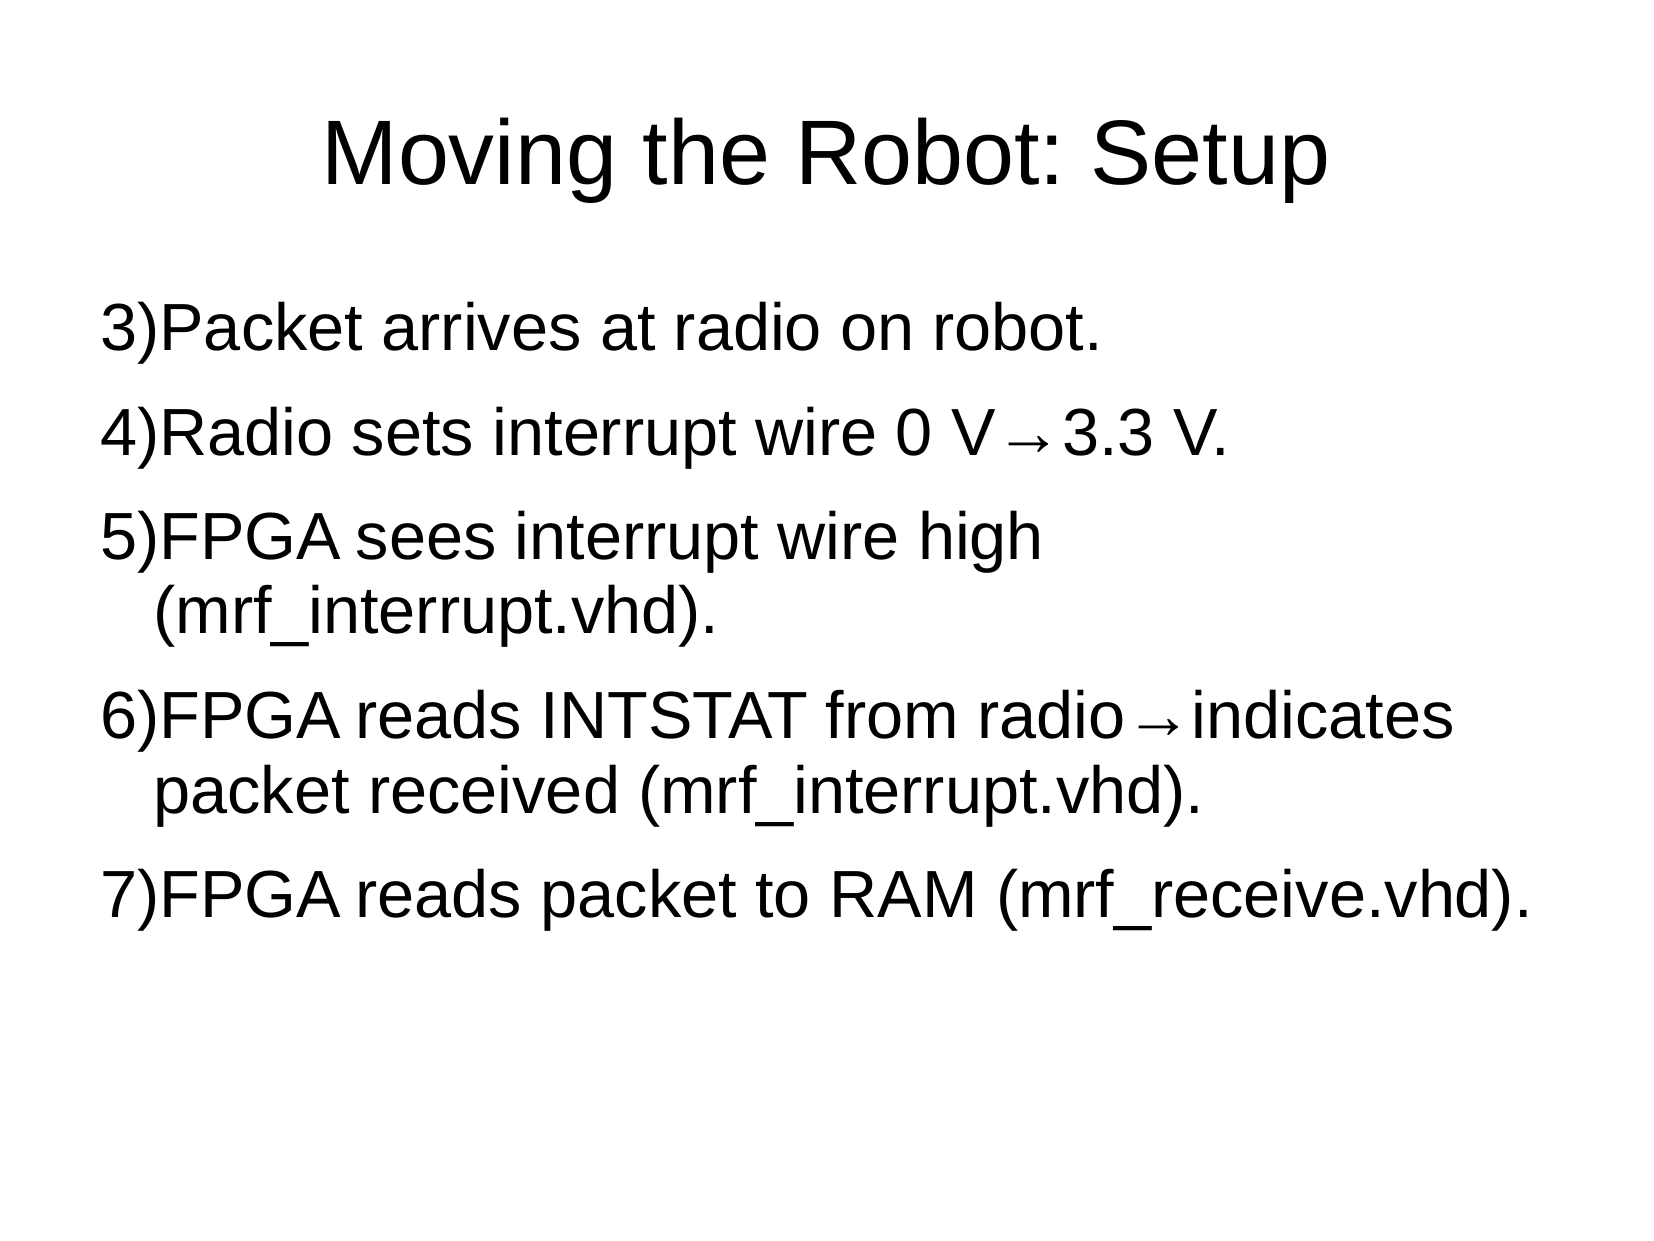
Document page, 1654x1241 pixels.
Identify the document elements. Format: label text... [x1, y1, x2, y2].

list Packet arrives at radio on robot. Radio sets interrupt wire 0 V→3.3 V. FPGA sees interrupt wire high (mrf_interrupt.vhd). FPGA reads INTSTAT from radio→indicates packet received (mrf_interrupt.vhd). FPGA reads packet to RAM (mrf_receive.vhd). [82, 290, 1571, 1010]
title Moving the Robot: Setup [82, 49, 1571, 257]
